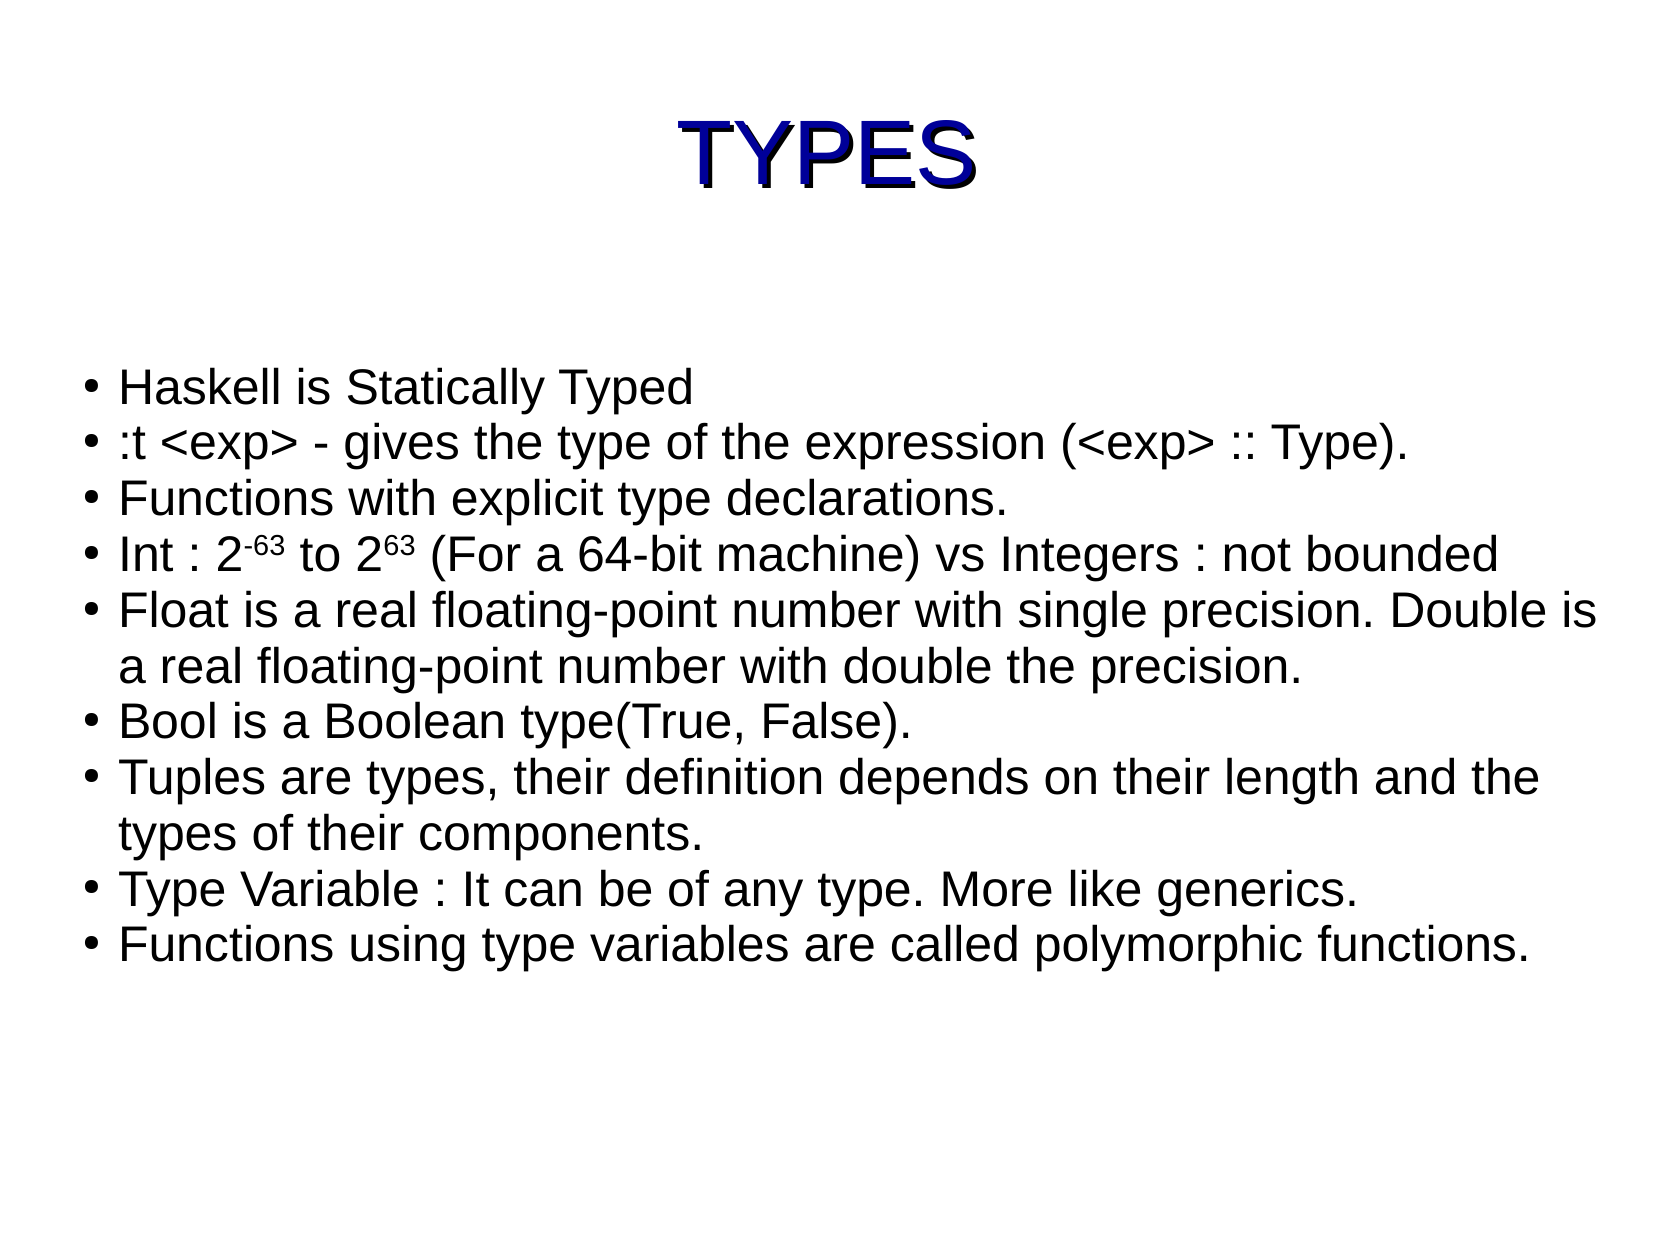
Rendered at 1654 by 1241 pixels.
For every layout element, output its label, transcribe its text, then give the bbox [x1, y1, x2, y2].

subtitle Haskell is Statically Typed :t <exp> - gives the type of the expression (<exp> :: Type). Functions with explicit type declarations. Int : 2-63 to 263 (For a 64-bit machine) vs Integers : not bounded Float is a real floating-point number with single precision. Double is a real floating-point number with double the precision. Bool is a Boolean type(True, False). Tuples are types, their definition depends on their length and the types of their components. Type Variable : It can be of any type. More like generics. Functions using type variables are called polymorphic functions. [82, 256, 1607, 1075]
title TYPES [82, 49, 1571, 256]
